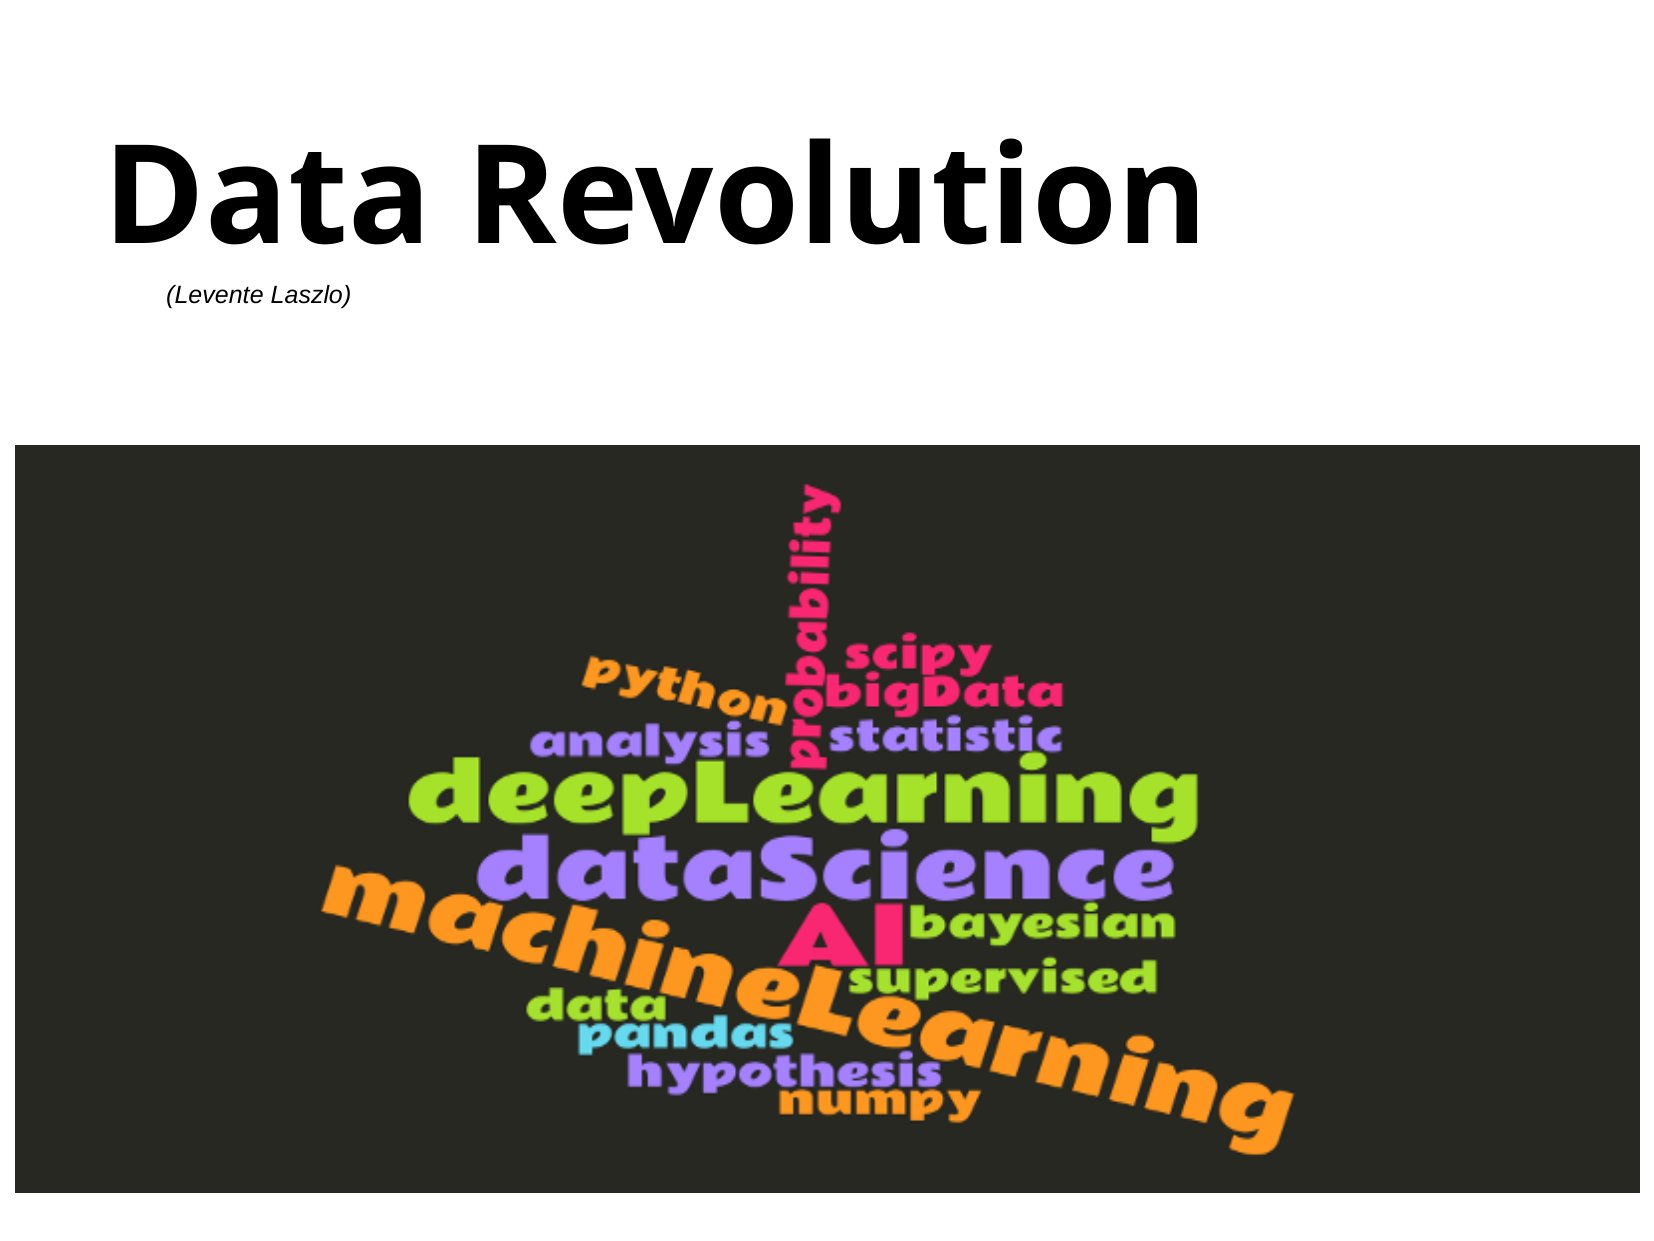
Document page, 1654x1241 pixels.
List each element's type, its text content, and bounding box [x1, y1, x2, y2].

picture [15, 445, 1640, 1193]
text_box (Levente Laszlo) [151, 273, 692, 317]
text_box Data Revolution [89, 89, 1342, 300]
